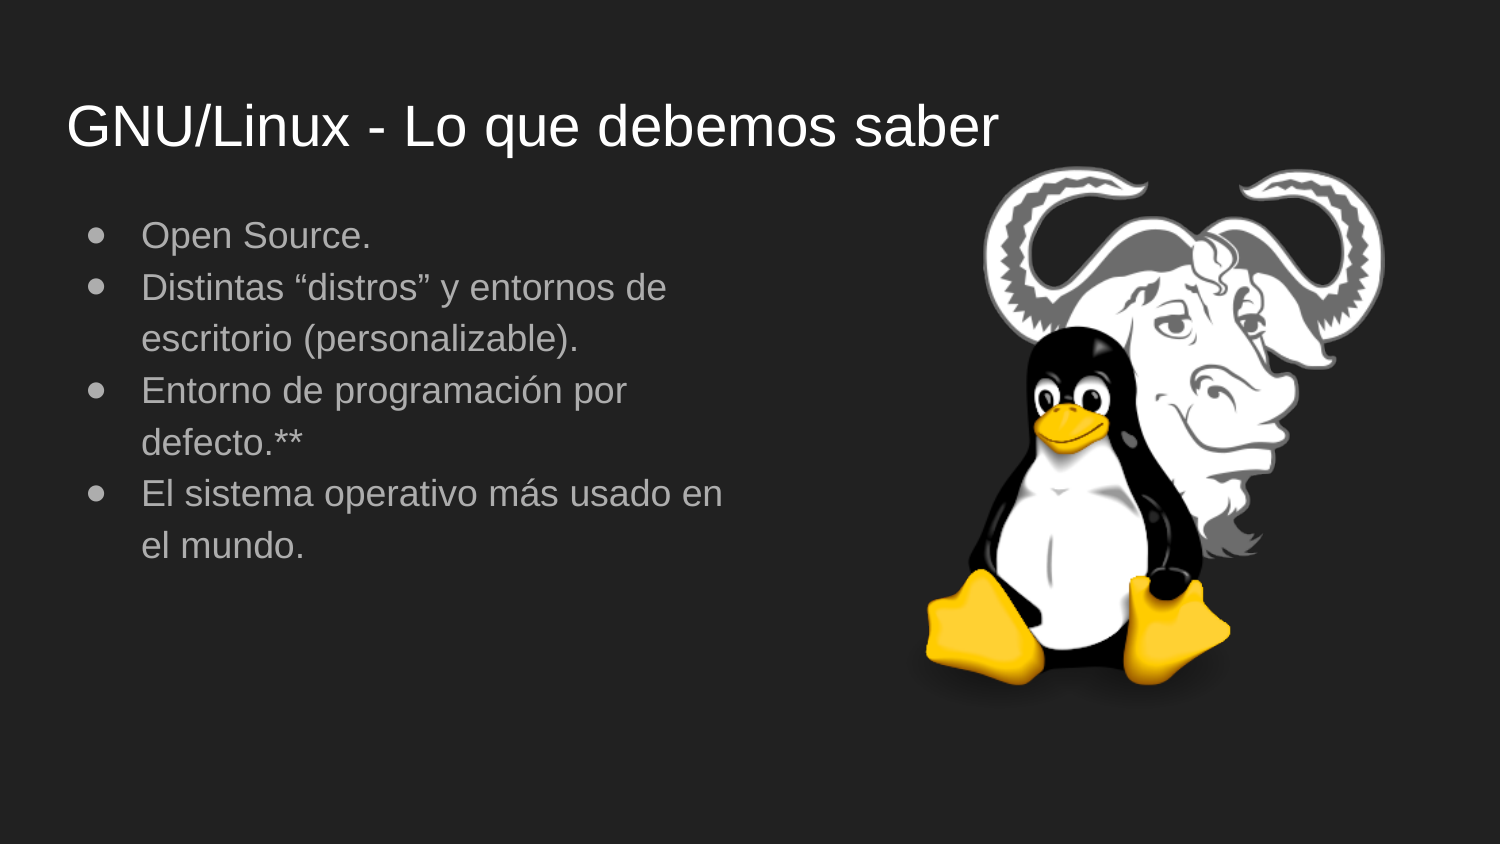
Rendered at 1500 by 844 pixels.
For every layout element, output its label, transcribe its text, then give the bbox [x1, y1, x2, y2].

picture [906, 166, 1385, 710]
list Open Source. Distintas “distros” y entornos de escritorio (personalizable). Entorno de programación por defecto.** El sistema operativo más usado en el mundo. [51, 189, 750, 750]
title GNU/Linux - Lo que debemos saber [51, 72, 1449, 167]
